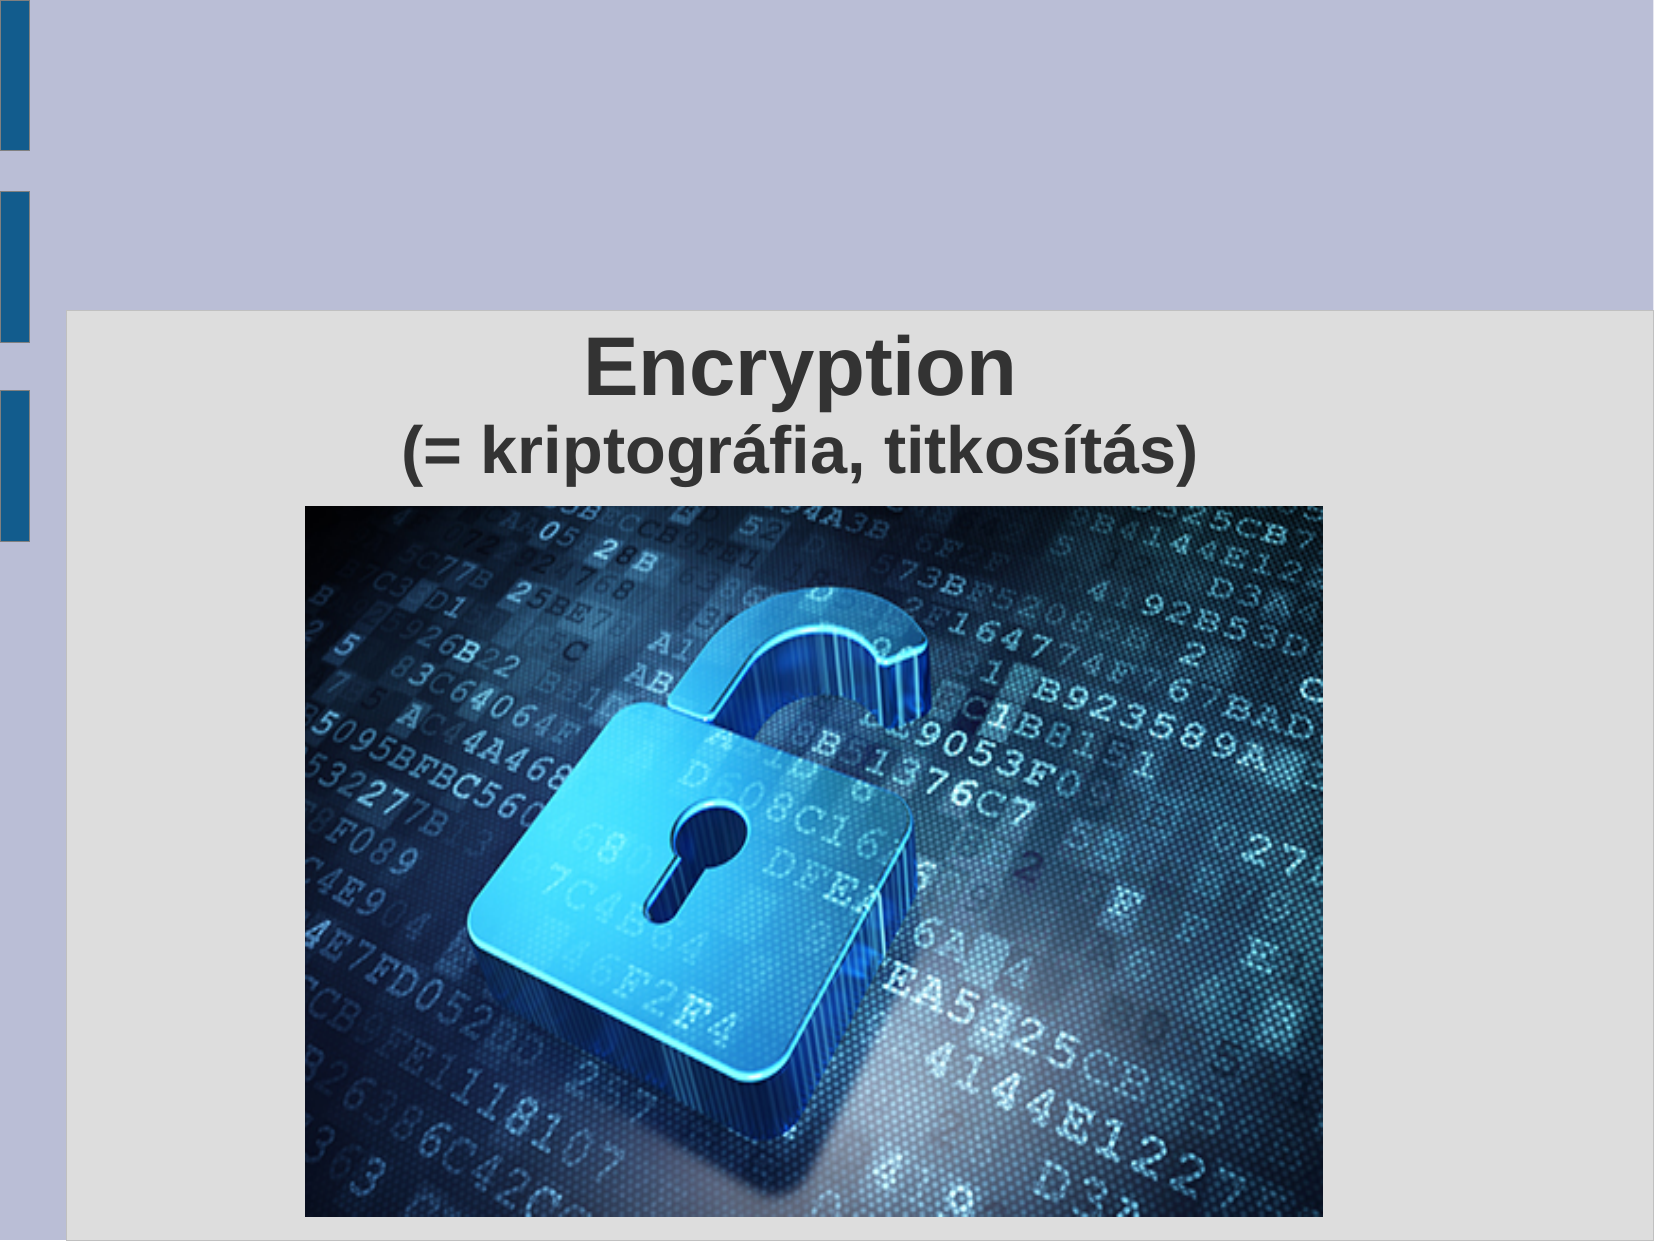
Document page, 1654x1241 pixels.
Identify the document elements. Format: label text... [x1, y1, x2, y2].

picture [305, 506, 1323, 1217]
title Encryption (= kriptográfia, titkosítás) [94, 300, 1507, 508]
